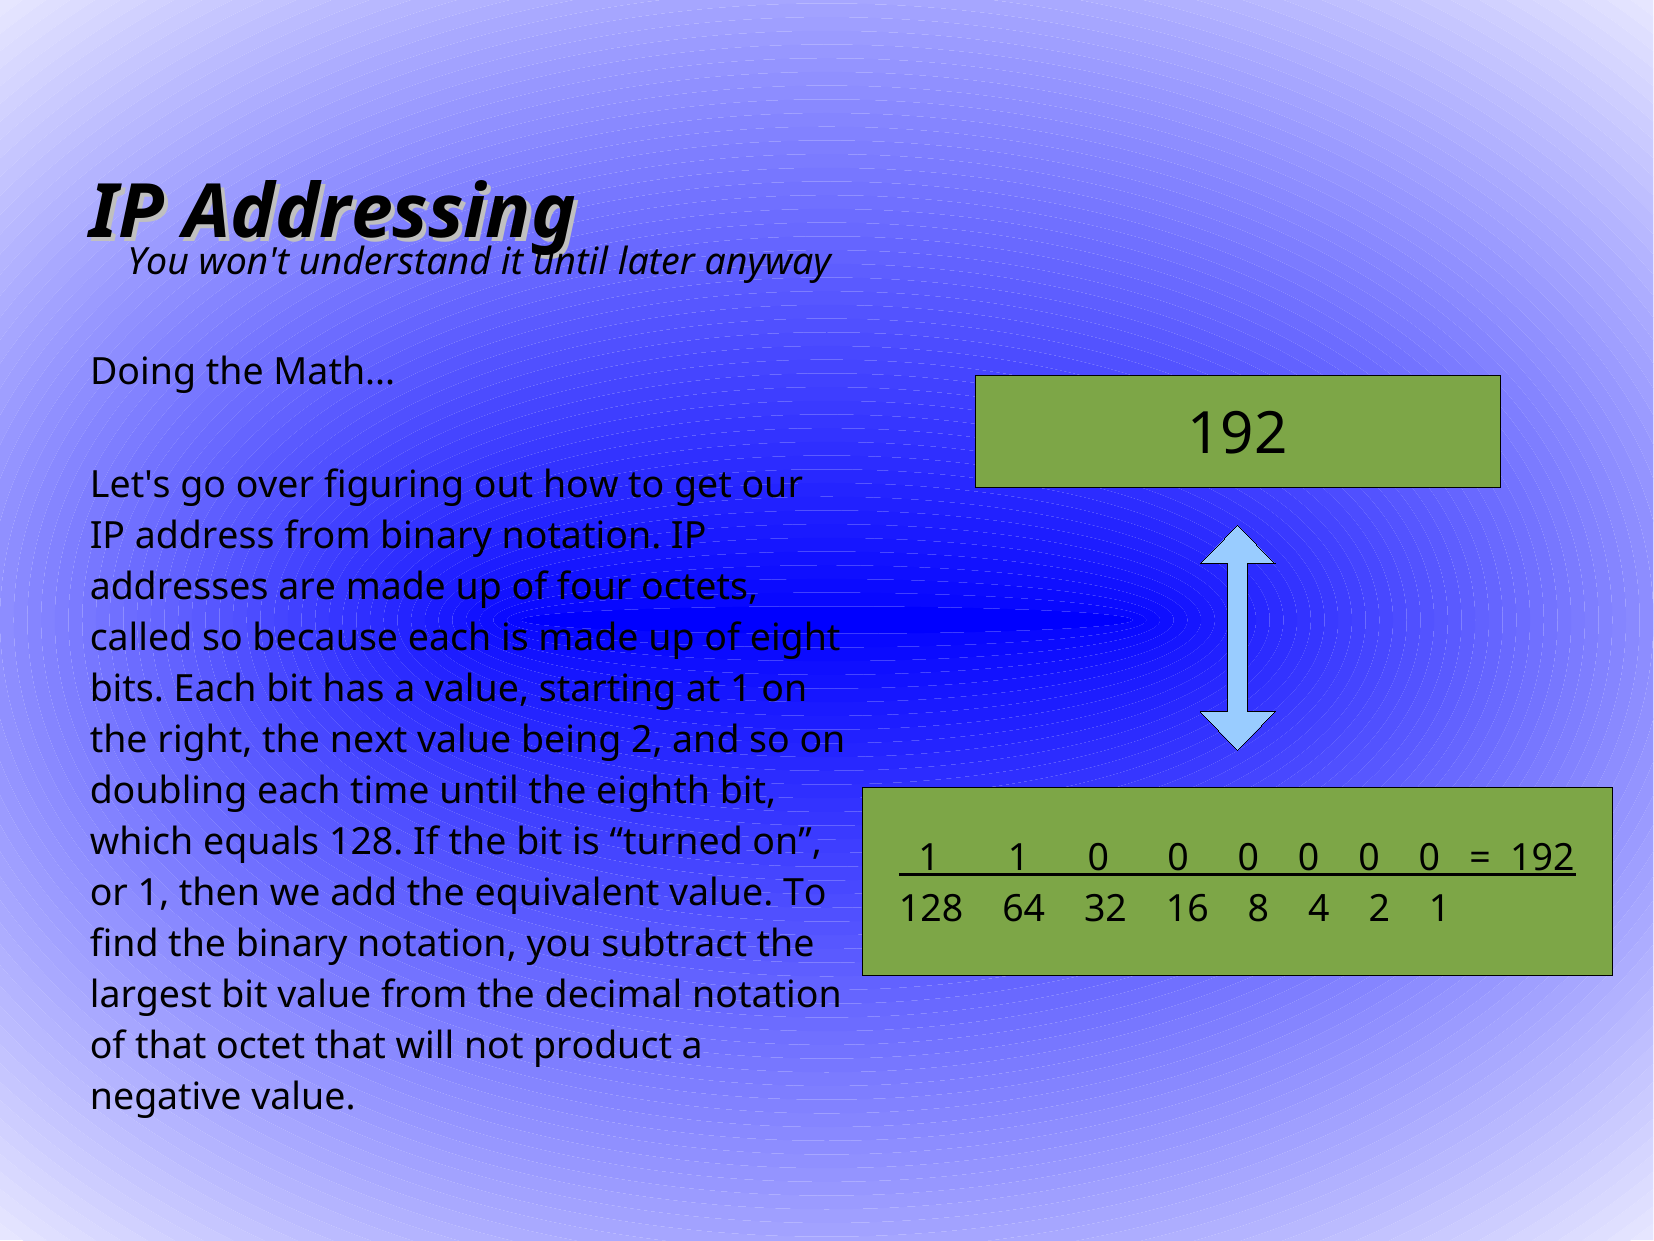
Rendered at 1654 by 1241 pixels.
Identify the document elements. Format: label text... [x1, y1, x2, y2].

text_box 192 [975, 375, 1501, 488]
text_box You won't understand it until later anyway [112, 226, 1126, 301]
text_box 1 1 0 0 0 0 0 0 = 192 128 64 32 16 8 4 2 1 [862, 787, 1613, 976]
text_box IP Addressing [75, 150, 1051, 262]
text_box Let's go over figuring out how to get our IP address from binary notation. IP addresses are made up of four octets, called so because each is made up of eight bits. Each bit has a value, starting at 1 on the right, the next value being 2, and so on doubling each time until the eighth bit, which equals 128. If the bit is “turned on”, or 1, then we add the equivalent value. To find the binary notation, you subtract the largest bit value from the decimal notation of that octet that will not product a negative value. [75, 450, 863, 1185]
text_box [1200, 525, 1276, 751]
text_box Doing the Math... [75, 337, 638, 413]
